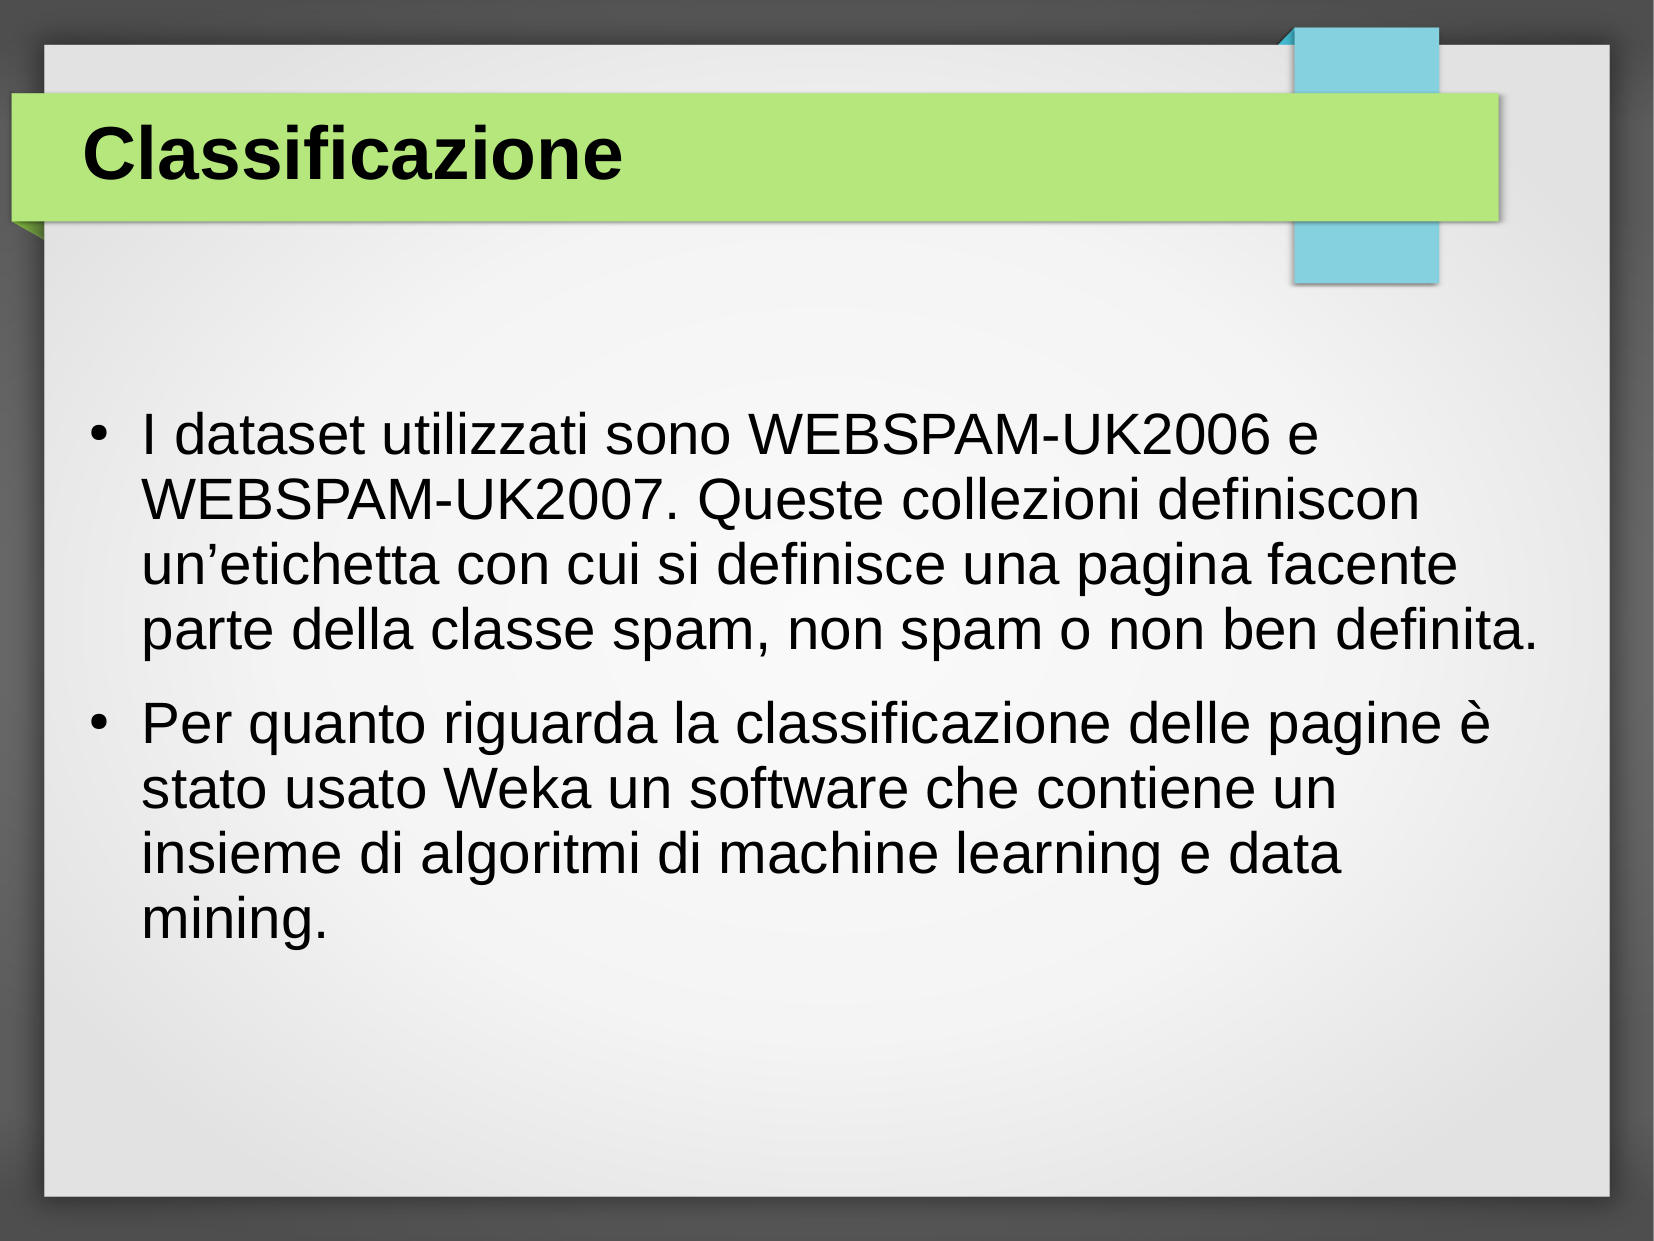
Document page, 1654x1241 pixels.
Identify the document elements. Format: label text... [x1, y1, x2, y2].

title Classificazione [82, 94, 1264, 213]
picture [0, 0, 1654, 1241]
list I dataset utilizzati sono WEBSPAM-UK2006 e WEBSPAM-UK2007. Queste collezioni definiscon un’etichetta con cui si definisce una pagina facente parte della classe spam, non spam o non ben definita. Per quanto riguarda la classificazione delle pagine è stato usato Weka un software che contiene un insieme di algoritmi di machine learning e data mining. [70, 401, 1548, 1040]
